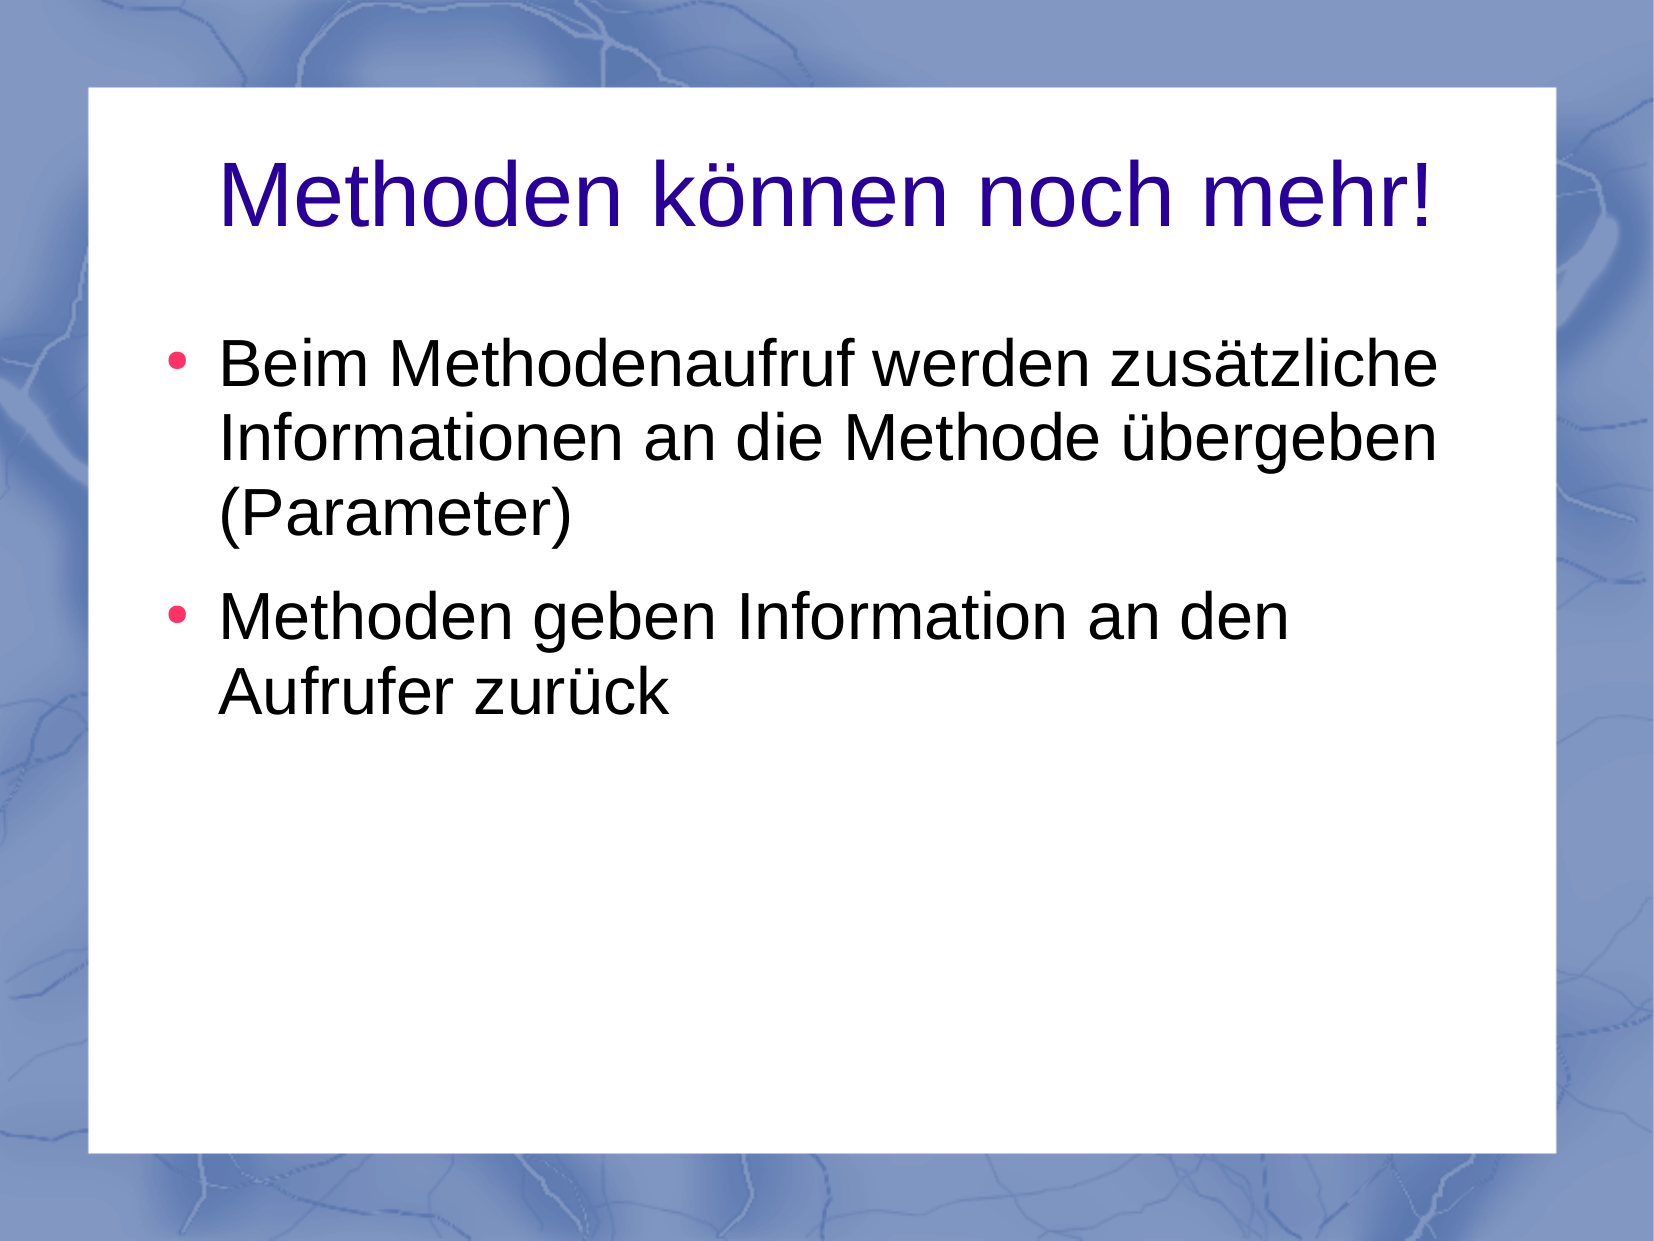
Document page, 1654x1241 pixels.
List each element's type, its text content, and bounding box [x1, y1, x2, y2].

title Methoden können noch mehr! [118, 90, 1536, 298]
picture [0, 0, 1654, 1241]
list Beim Methodenaufruf werden zusätzliche Informationen an die Methode übergeben (Parameter) Methoden geben Information an den Aufrufer zurück [147, 325, 1506, 1010]
